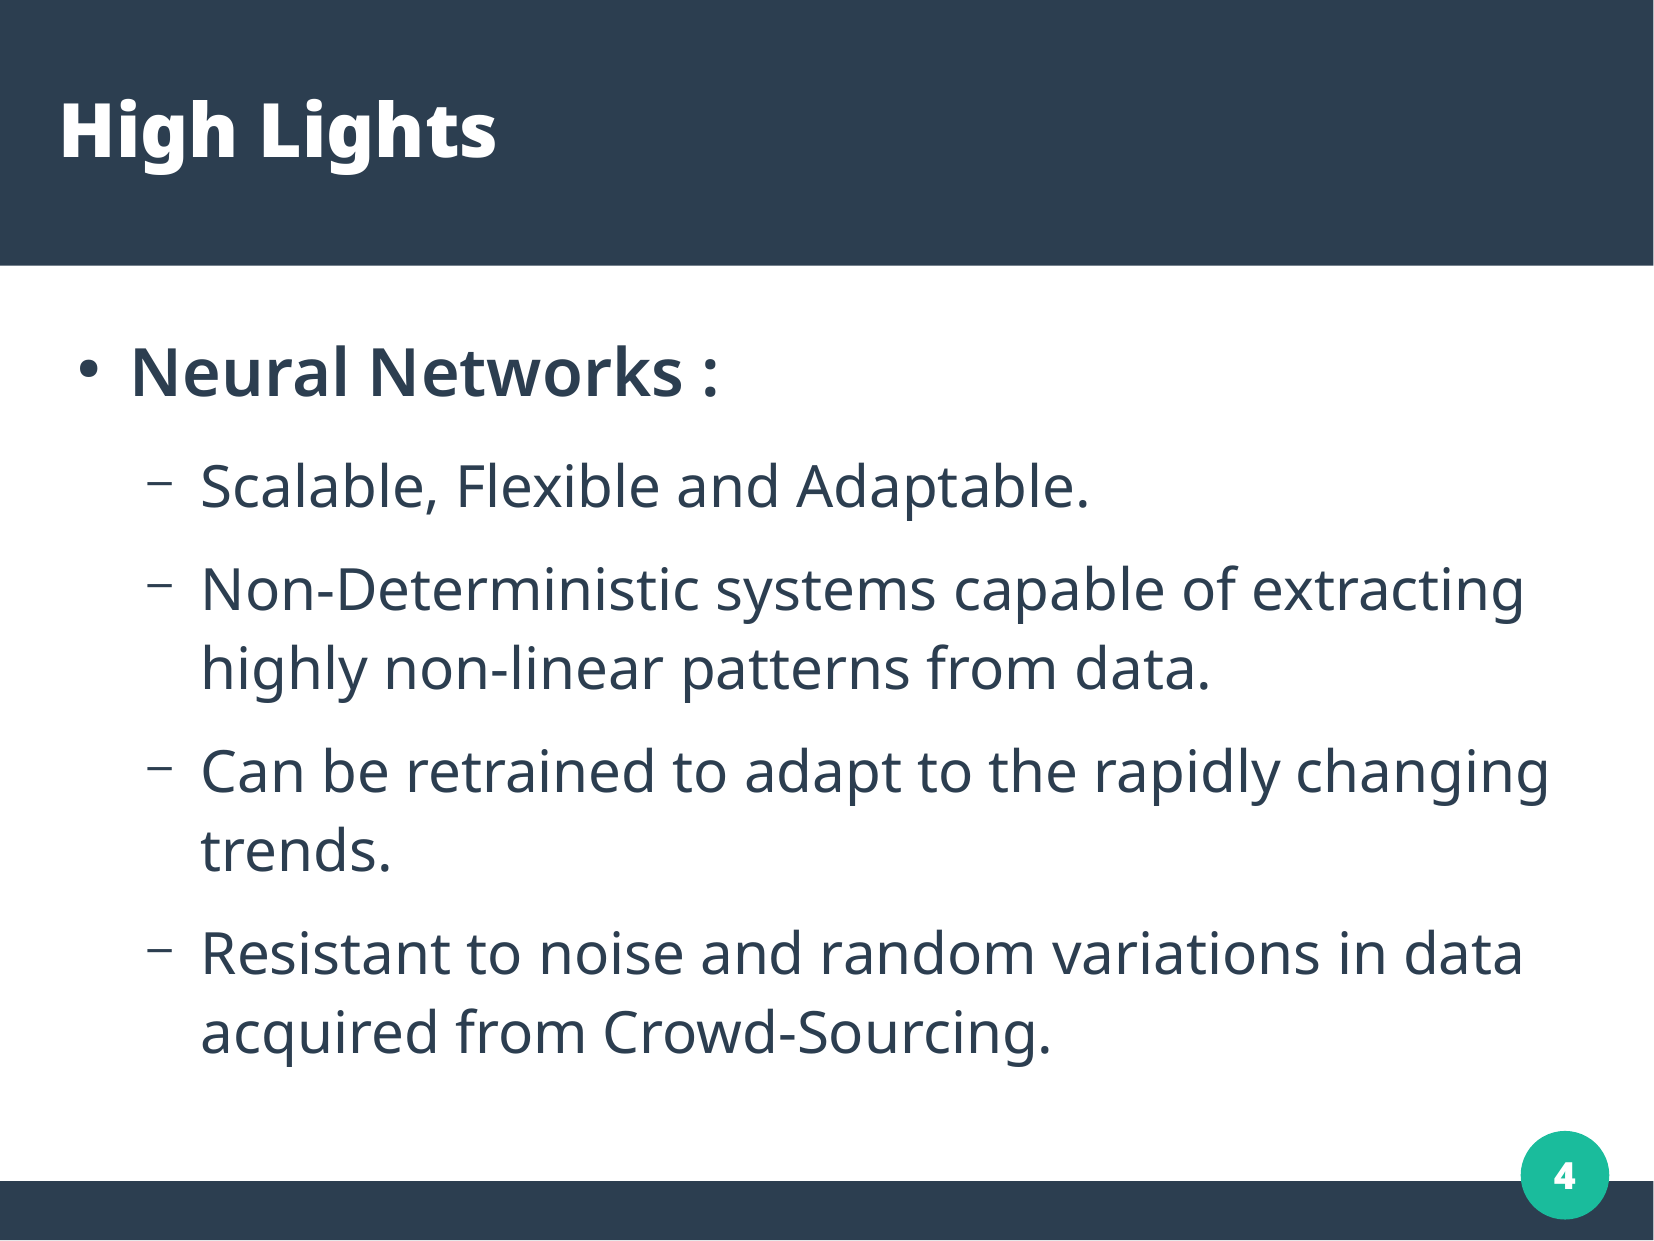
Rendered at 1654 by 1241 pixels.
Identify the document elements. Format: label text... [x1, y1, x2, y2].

title High Lights [59, 49, 1595, 207]
list Neural Networks : Scalable, Flexible and Adaptable. Non-Deterministic systems capable of extracting highly non-linear patterns from data. Can be retrained to adapt to the rapidly changing trends. Resistant to noise and random variations in data acquired from Crowd-Sourcing. [59, 324, 1595, 1152]
